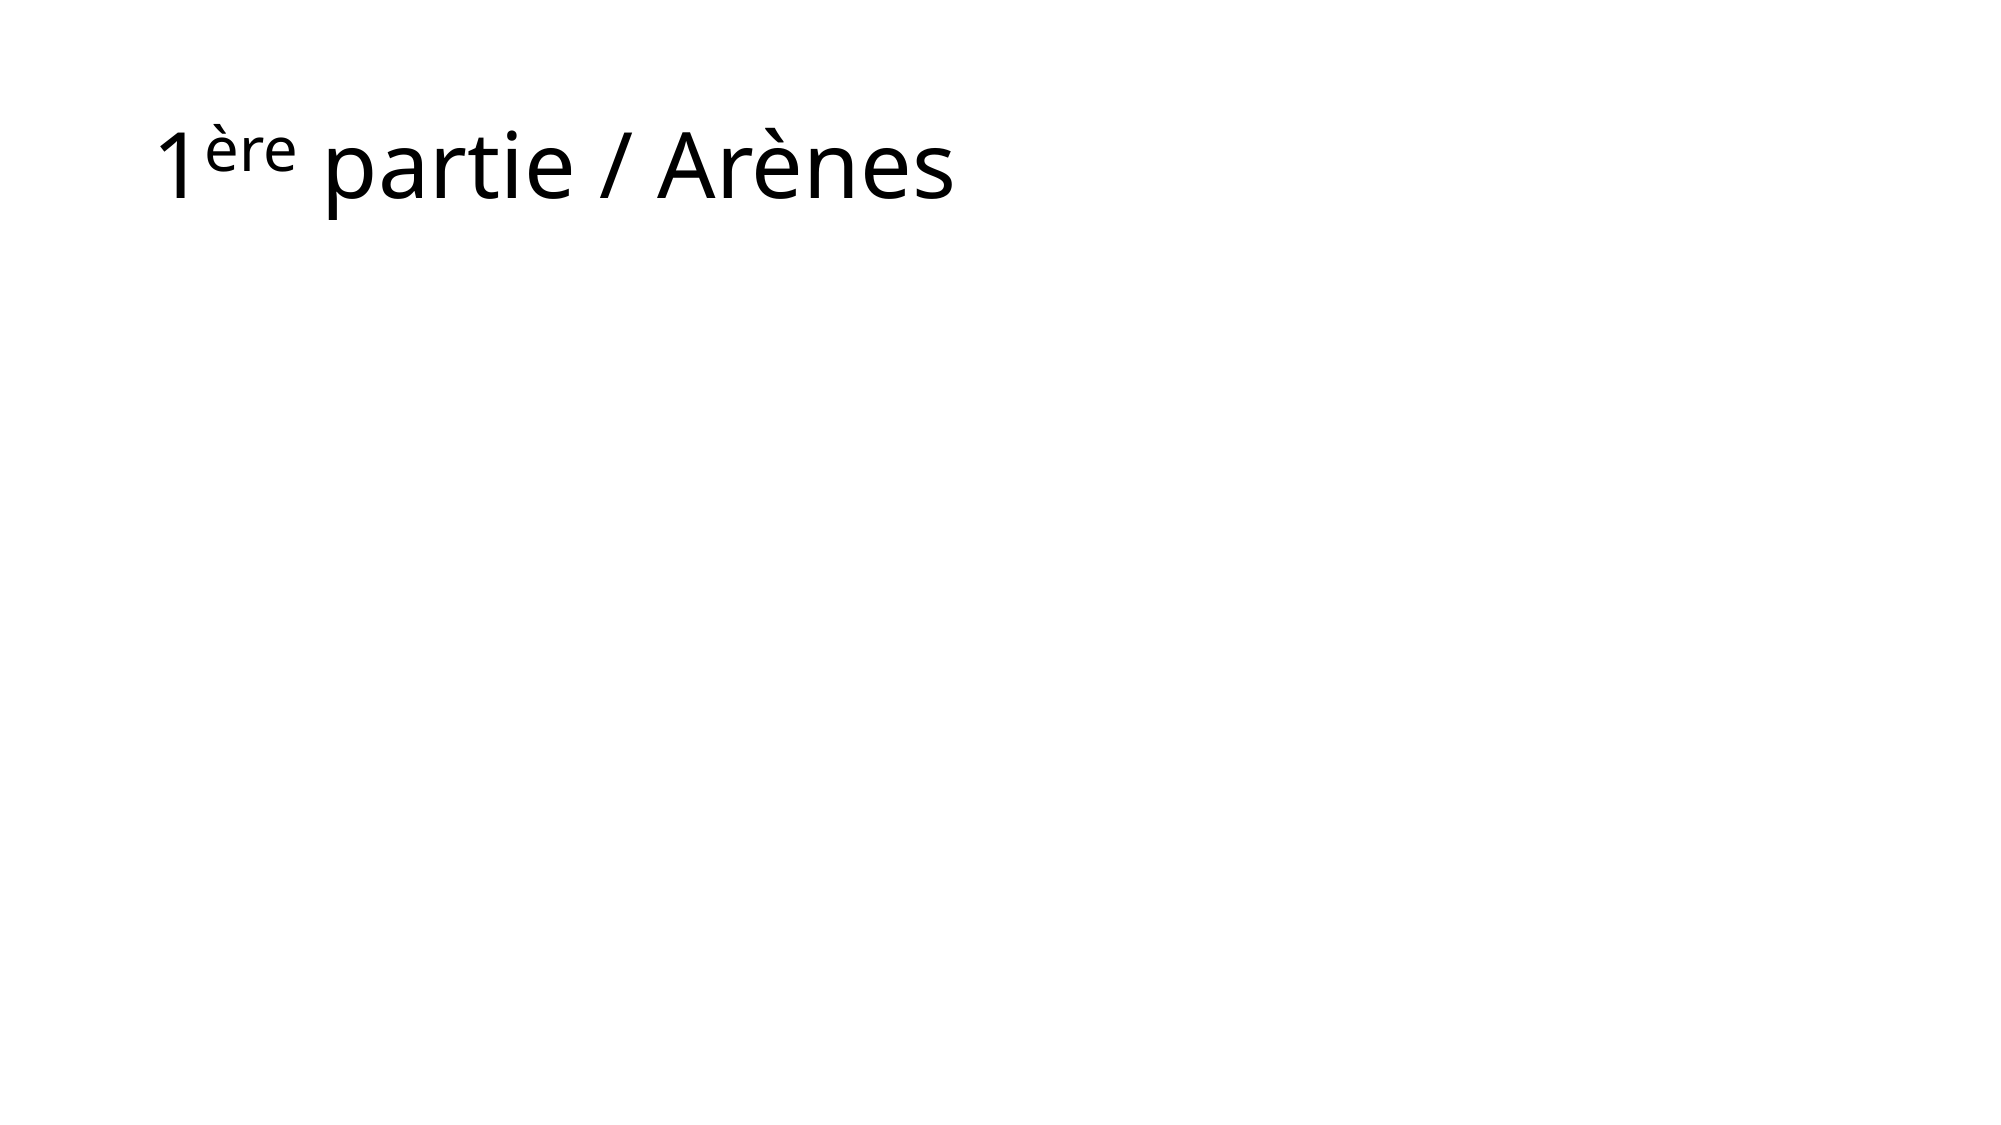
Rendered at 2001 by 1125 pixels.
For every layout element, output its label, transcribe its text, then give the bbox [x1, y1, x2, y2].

title 1ère partie / Arènes [137, 59, 1863, 278]
